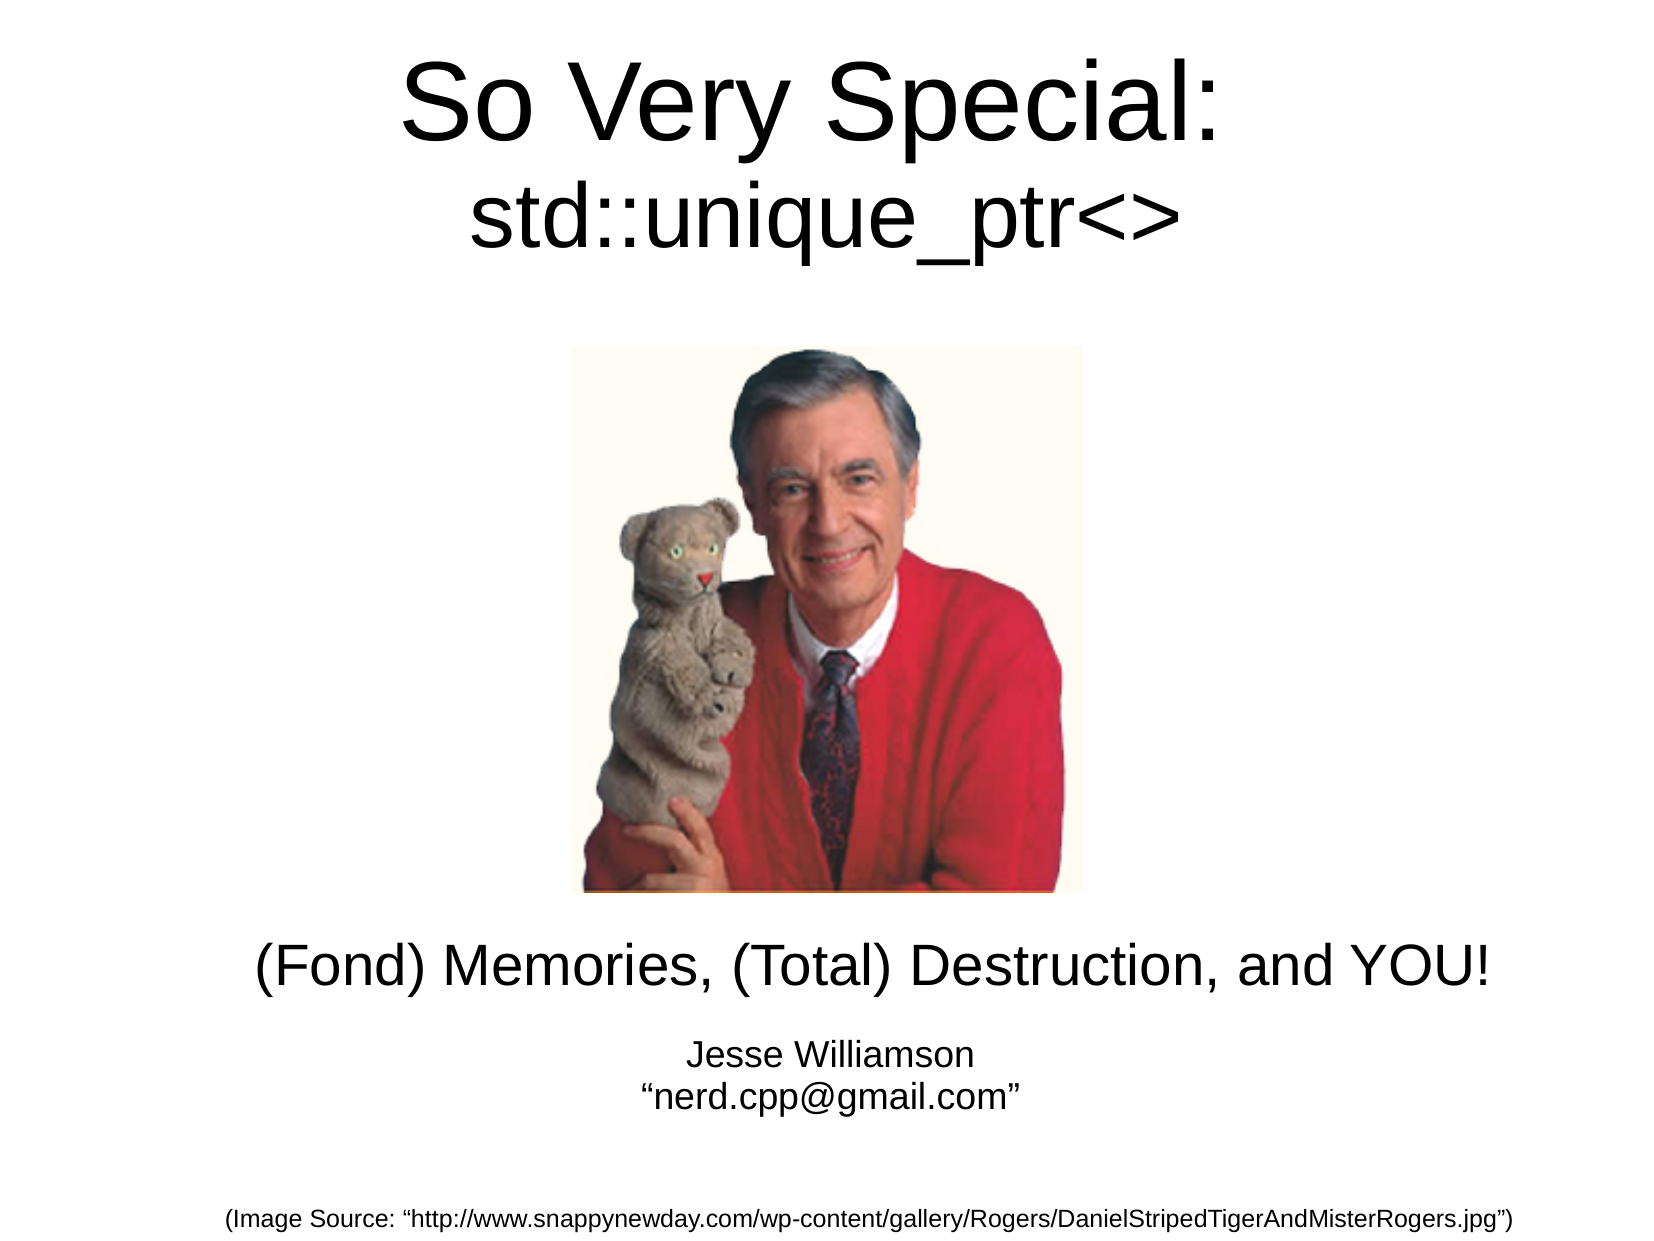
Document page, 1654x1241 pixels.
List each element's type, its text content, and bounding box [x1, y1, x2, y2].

title So Very Special: std::unique_ptr<> [82, 38, 1571, 267]
text_box (Fond) Memories, (Total) Destruction, and YOU! [240, 925, 1509, 1006]
picture [572, 346, 1083, 893]
text_box (Image Source: “http://www.snappynewday.com/wp-content/gallery/Rogers/DanielStripedTigerAndMisterRogers.jpg”) [210, 1197, 1532, 1241]
text_box Jesse Williamson “nerd.cpp@gmail.com” [626, 1026, 1036, 1126]
